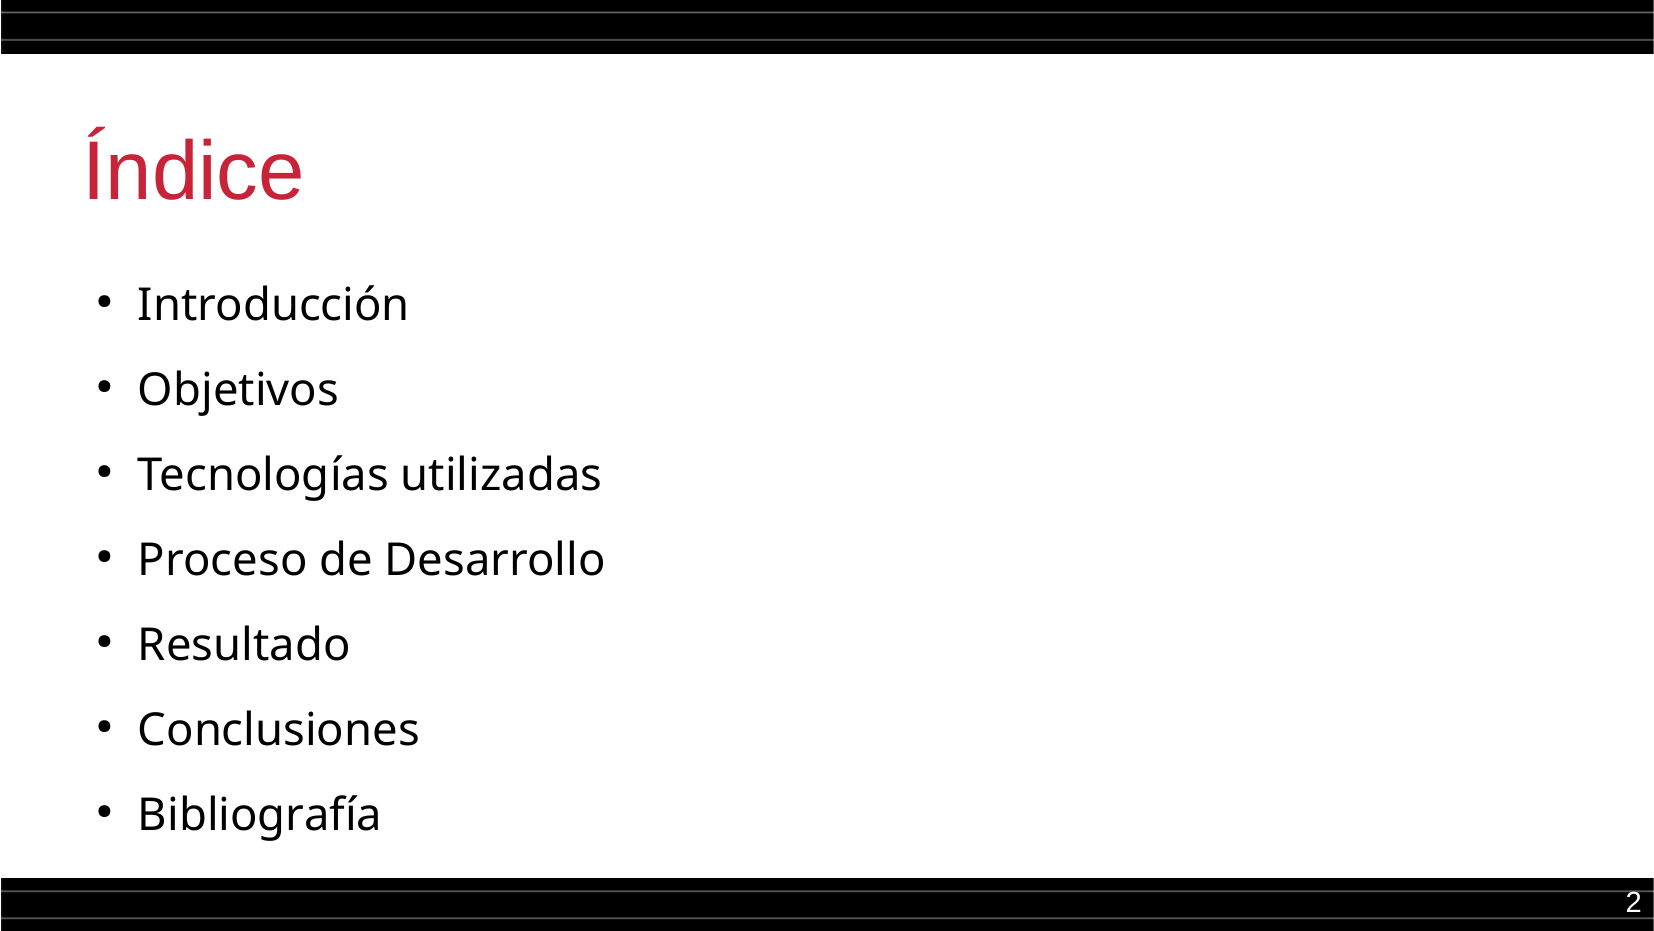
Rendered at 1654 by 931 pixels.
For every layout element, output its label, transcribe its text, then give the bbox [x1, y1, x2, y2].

picture [1, 878, 1654, 931]
title Índice [82, 92, 1571, 249]
picture [1, 0, 1654, 54]
list Introducción Objetivos Tecnologías utilizadas Proceso de Desarrollo Resultado Conclusiones Bibliografía [82, 271, 1571, 851]
